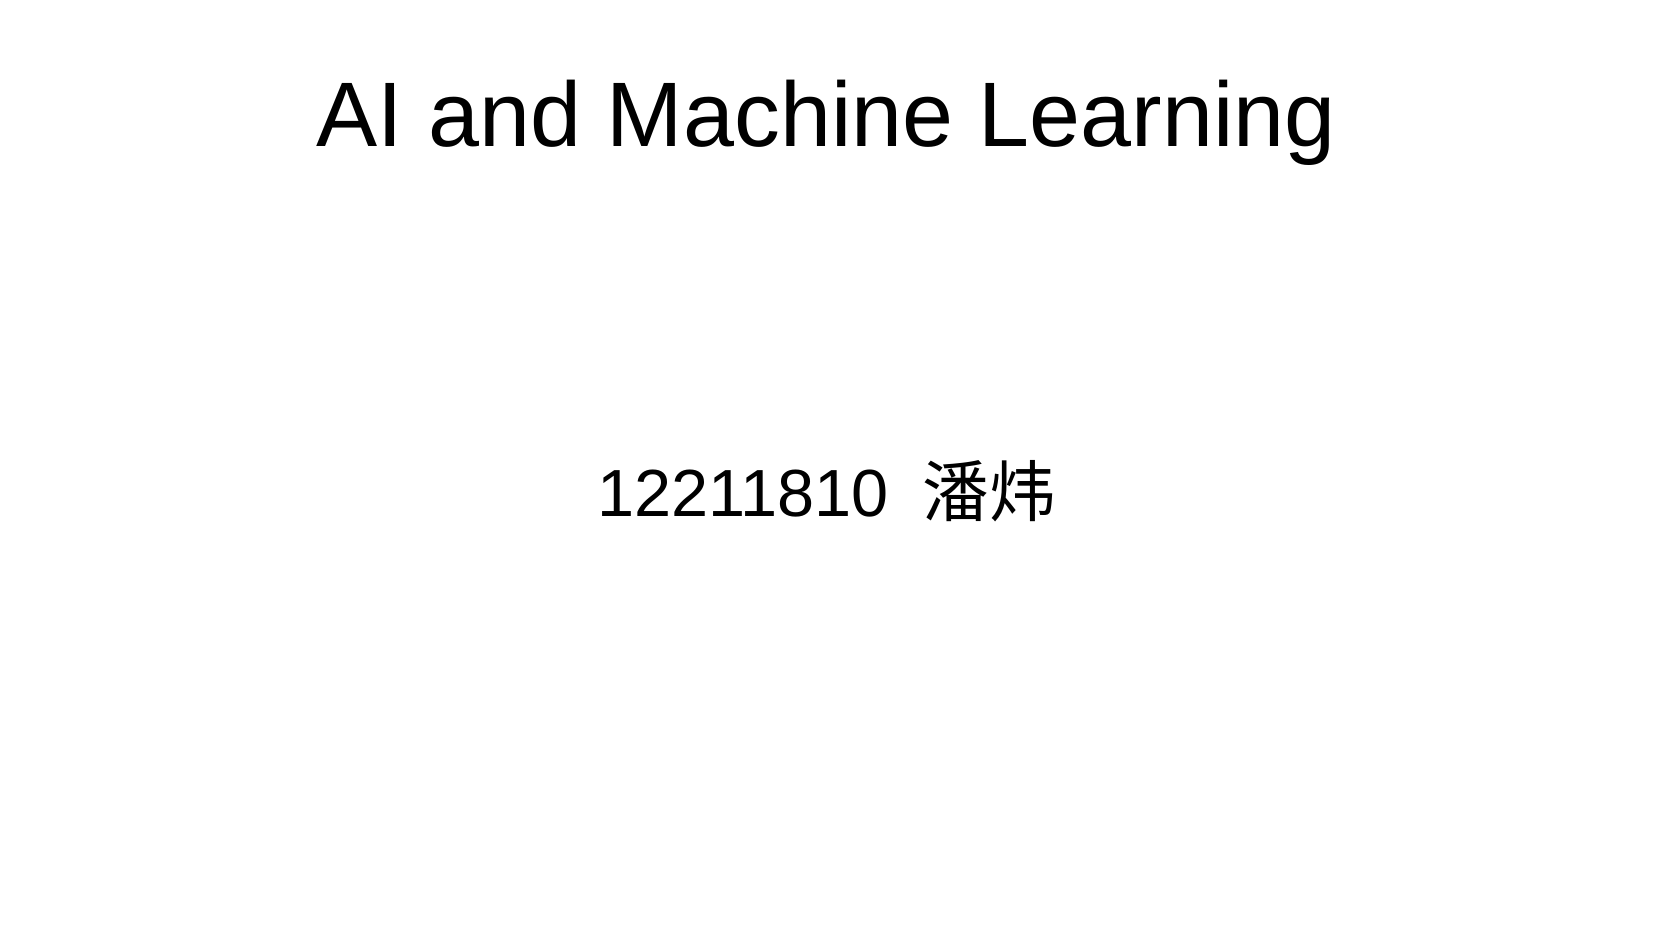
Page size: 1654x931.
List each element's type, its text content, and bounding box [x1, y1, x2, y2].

subtitle 12211810 潘炜 [82, 217, 1571, 758]
title AI and Machine Learning [82, 37, 1571, 193]
